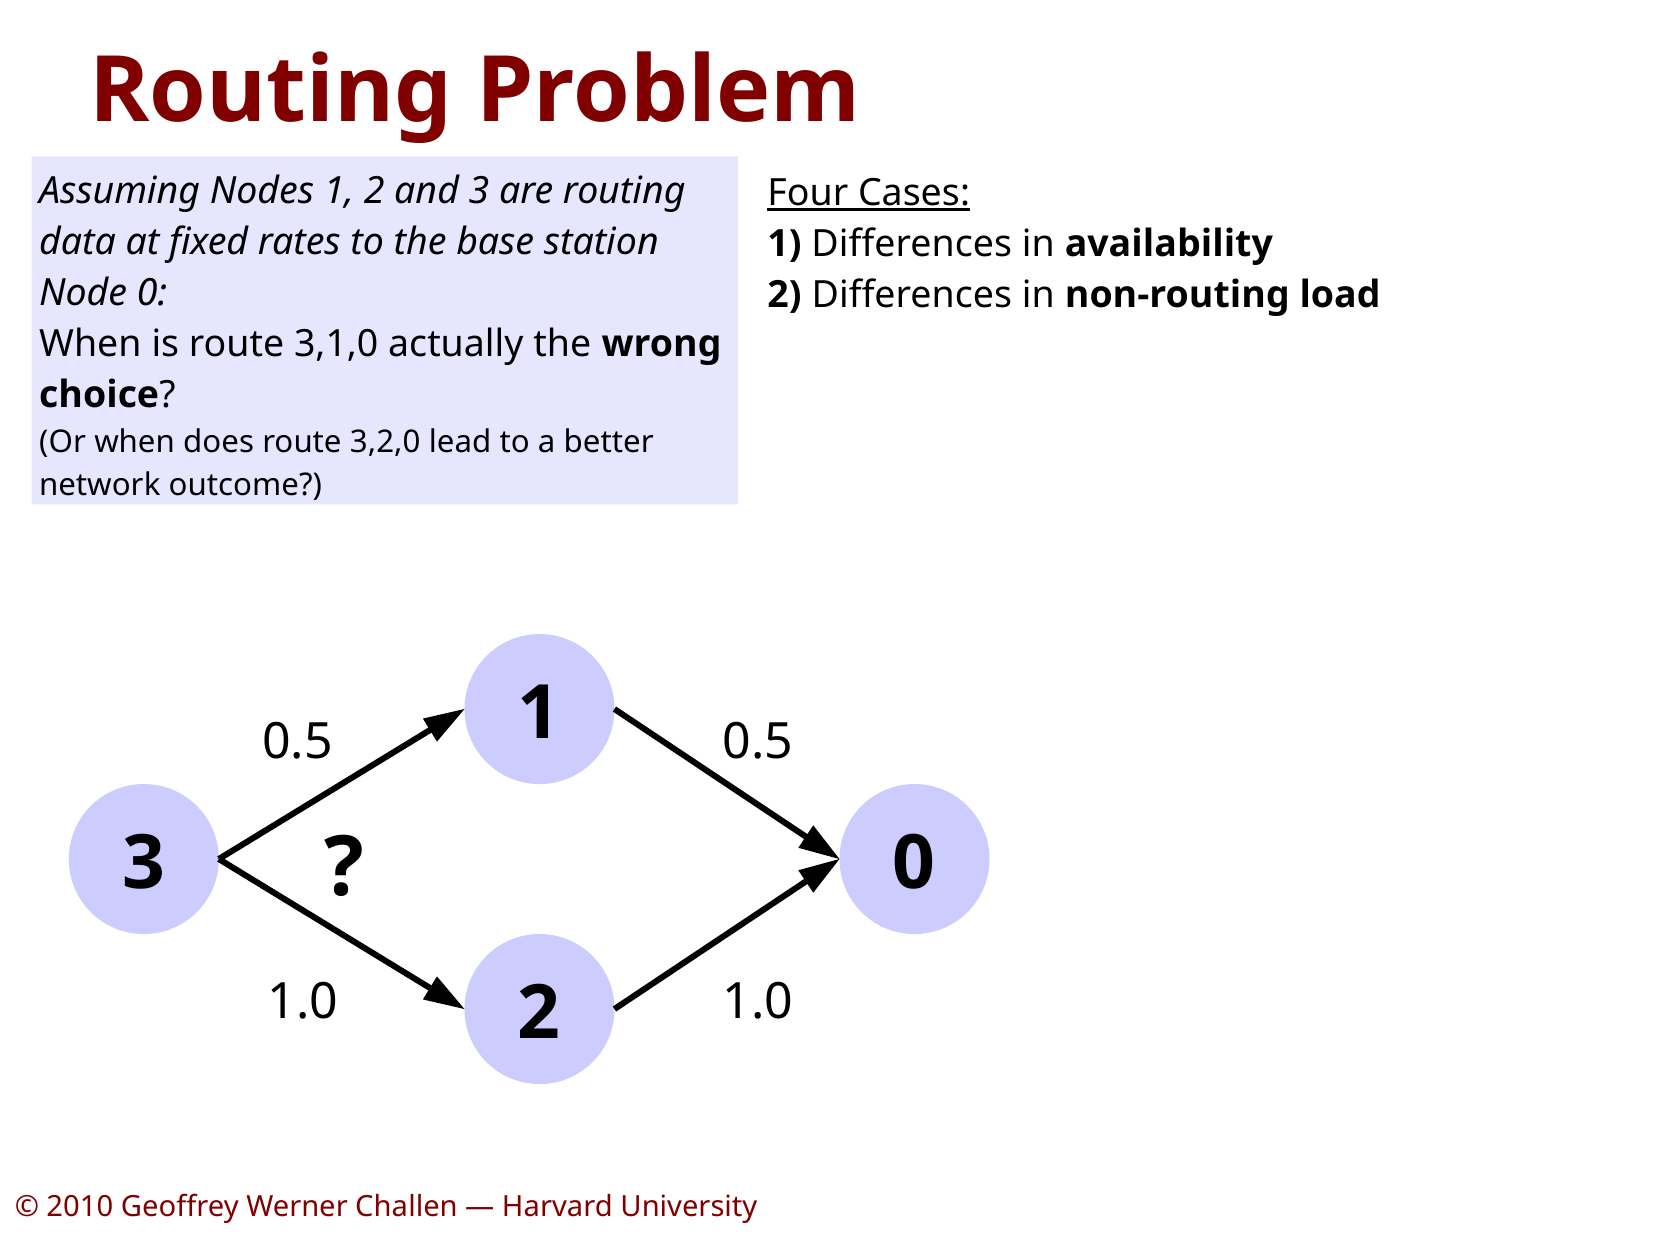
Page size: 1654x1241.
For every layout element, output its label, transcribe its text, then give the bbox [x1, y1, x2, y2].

text_box 0.5 [247, 697, 356, 772]
text_box 3 [68, 784, 219, 935]
text_box ? [309, 799, 382, 913]
text_box Assuming Nodes 1, 2 and 3 are routing data at fixed rates to the base station Node 0: When is route 3,1,0 actually the wrong choice? (Or when does route 3,2,0 lead to a better network outcome?) [31, 156, 739, 462]
text_box 2 [464, 934, 615, 1085]
text_box 0 [839, 784, 990, 935]
text_box 1 [464, 634, 615, 785]
text_box 1.0 [707, 957, 817, 1031]
title Routing Problem [51, 0, 1654, 173]
text_box 0.5 [707, 697, 817, 772]
text_box Four Cases: 1) Differences in availability 2) Differences in non-routing load [752, 157, 1520, 483]
text_box 1.0 [253, 957, 362, 1031]
